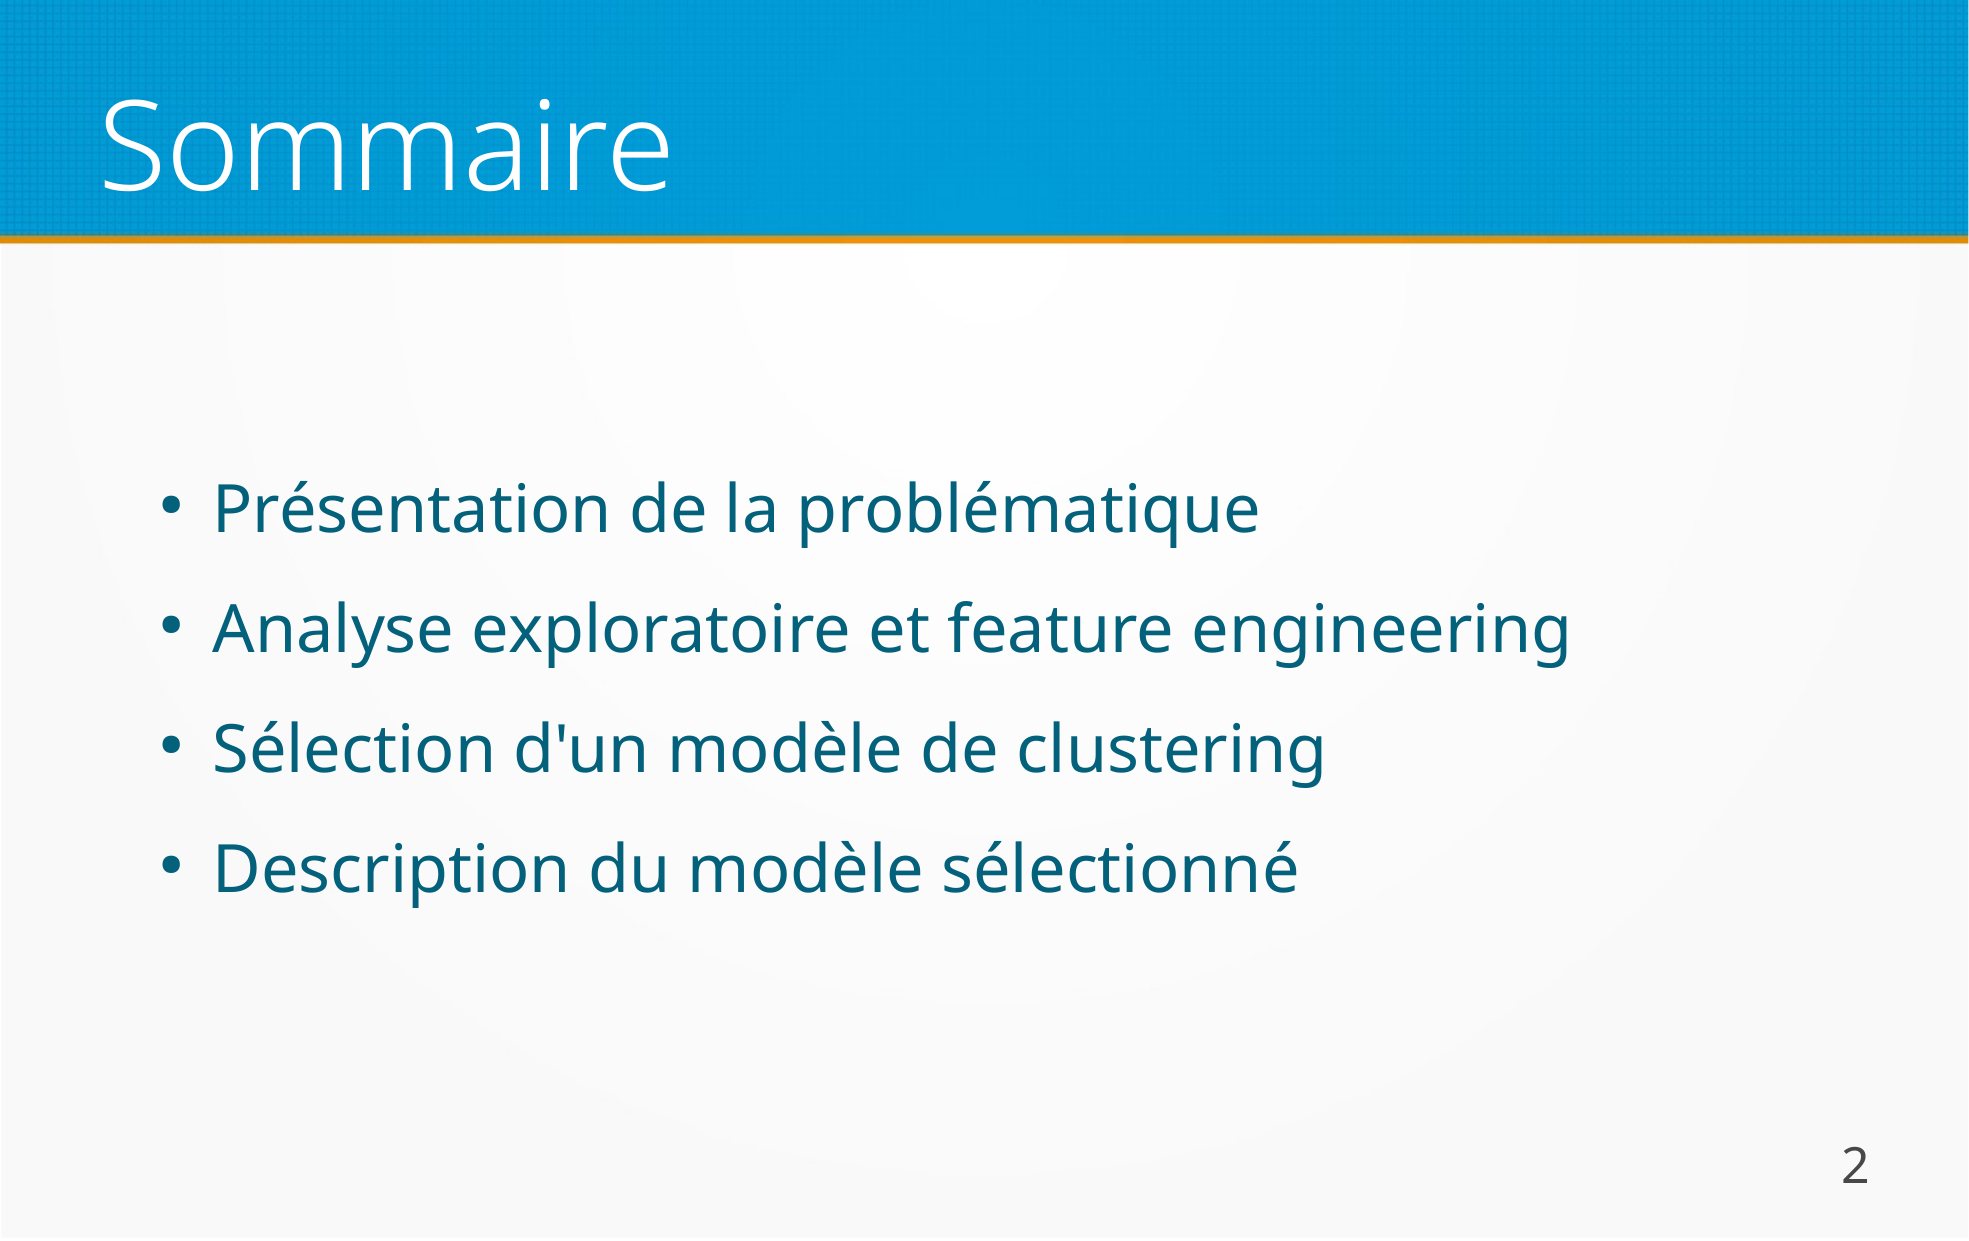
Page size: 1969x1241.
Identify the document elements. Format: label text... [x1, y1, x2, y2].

picture [0, 233, 1969, 1241]
list Présentation de la problématique Analyse exploratoire et feature engineering Sélection d'un modèle de clustering Description du modèle sélectionné [141, 221, 1904, 987]
title Sommaire [98, 19, 1870, 227]
